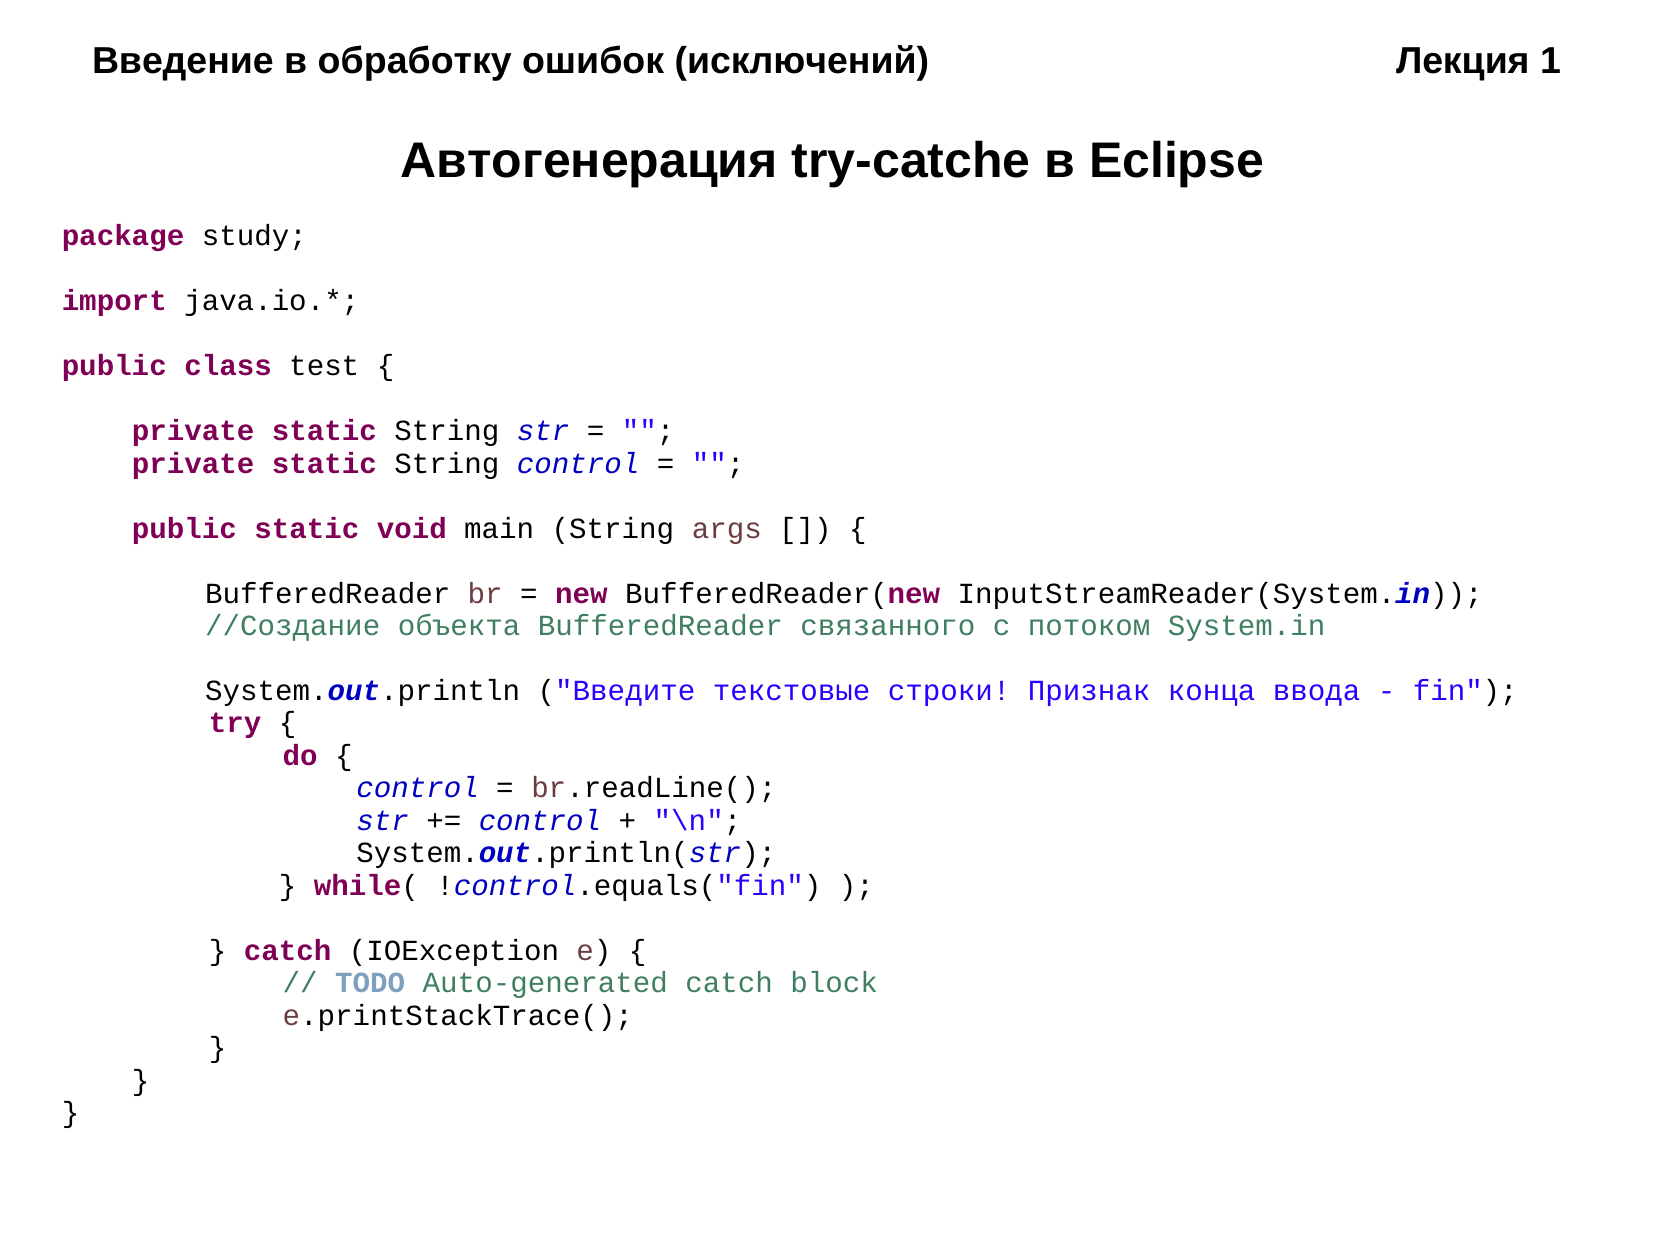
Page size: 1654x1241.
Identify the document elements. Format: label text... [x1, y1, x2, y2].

text_box package study; import java.io.*; public class test { private static String str = ""; private static String control = ""; public static void main (String args []) { BufferedReader br = new BufferedReader(new InputStreamReader(System.in)); //Создание объекта BufferedReader связанного с потоком System.in System.out.println ("Введите текстовые строки! Признак конца ввода - fin"); try { do { control = br.readLine(); str += control + "\n"; System.out.println(str); } while( !control.equals("fin") ); } catch (IOException e) { // TODO Auto-generated catch block e.printStackTrace(); } } } [47, 212, 1607, 1205]
text_box Автогенерация try-catche в Eclipse [59, 129, 1607, 201]
text_box Введение в обработку ошибок (исключений) Лекция 1 [82, 25, 1571, 95]
